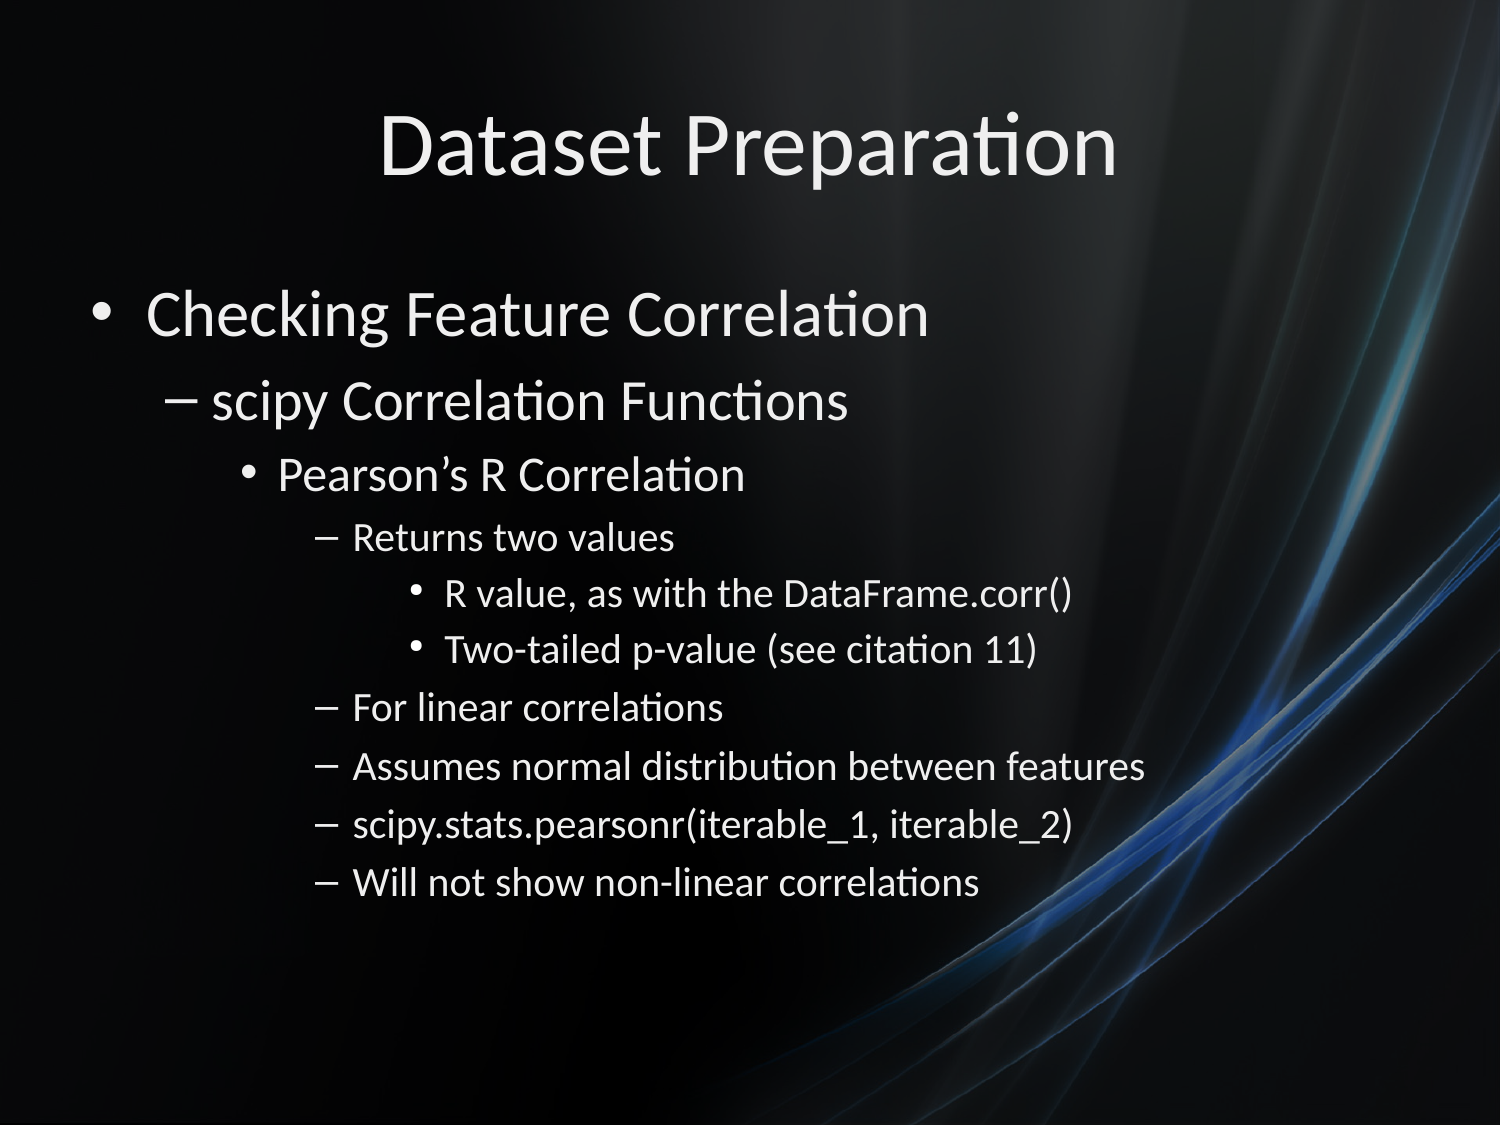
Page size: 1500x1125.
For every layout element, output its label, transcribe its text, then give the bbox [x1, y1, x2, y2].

list Checking Feature Correlation scipy Correlation Functions Pearson’s R Correlation Returns two values R value, as with the DataFrame.corr() Two-tailed p-value (see citation 11) For linear correlations Assumes normal distribution between features scipy.stats.pearsonr(iterable_1, iterable_2) Will not show non-linear correlations [75, 262, 1425, 1005]
picture [0, 0, 1500, 1125]
title Dataset Preparation [75, 45, 1425, 233]
